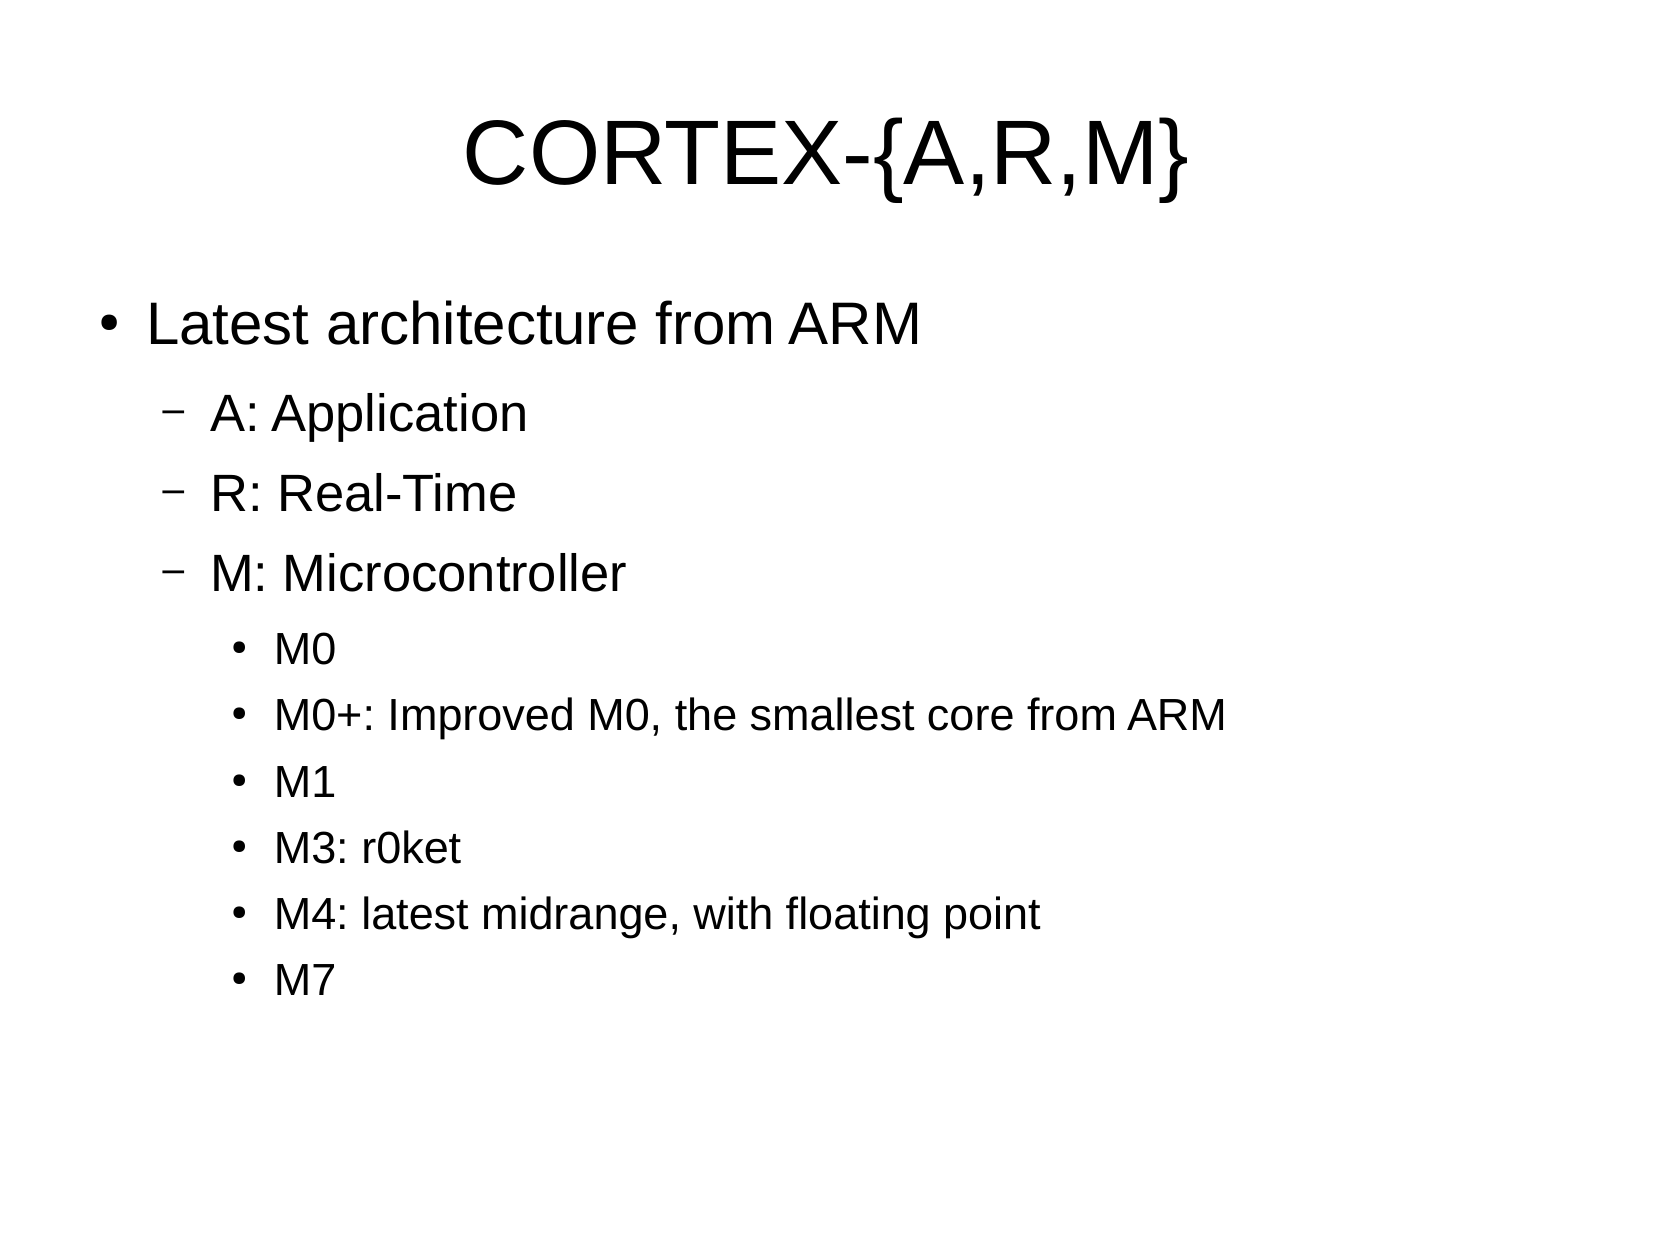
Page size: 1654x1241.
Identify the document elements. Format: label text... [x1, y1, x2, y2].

list Latest architecture from ARM A: Application R: Real-Time M: Microcontroller M0 M0+: Improved M0, the smallest core from ARM M1 M3: r0ket M4: latest midrange, with floating point M7 [82, 290, 1571, 1010]
title CORTEX-{A,R,M} [82, 49, 1571, 257]
